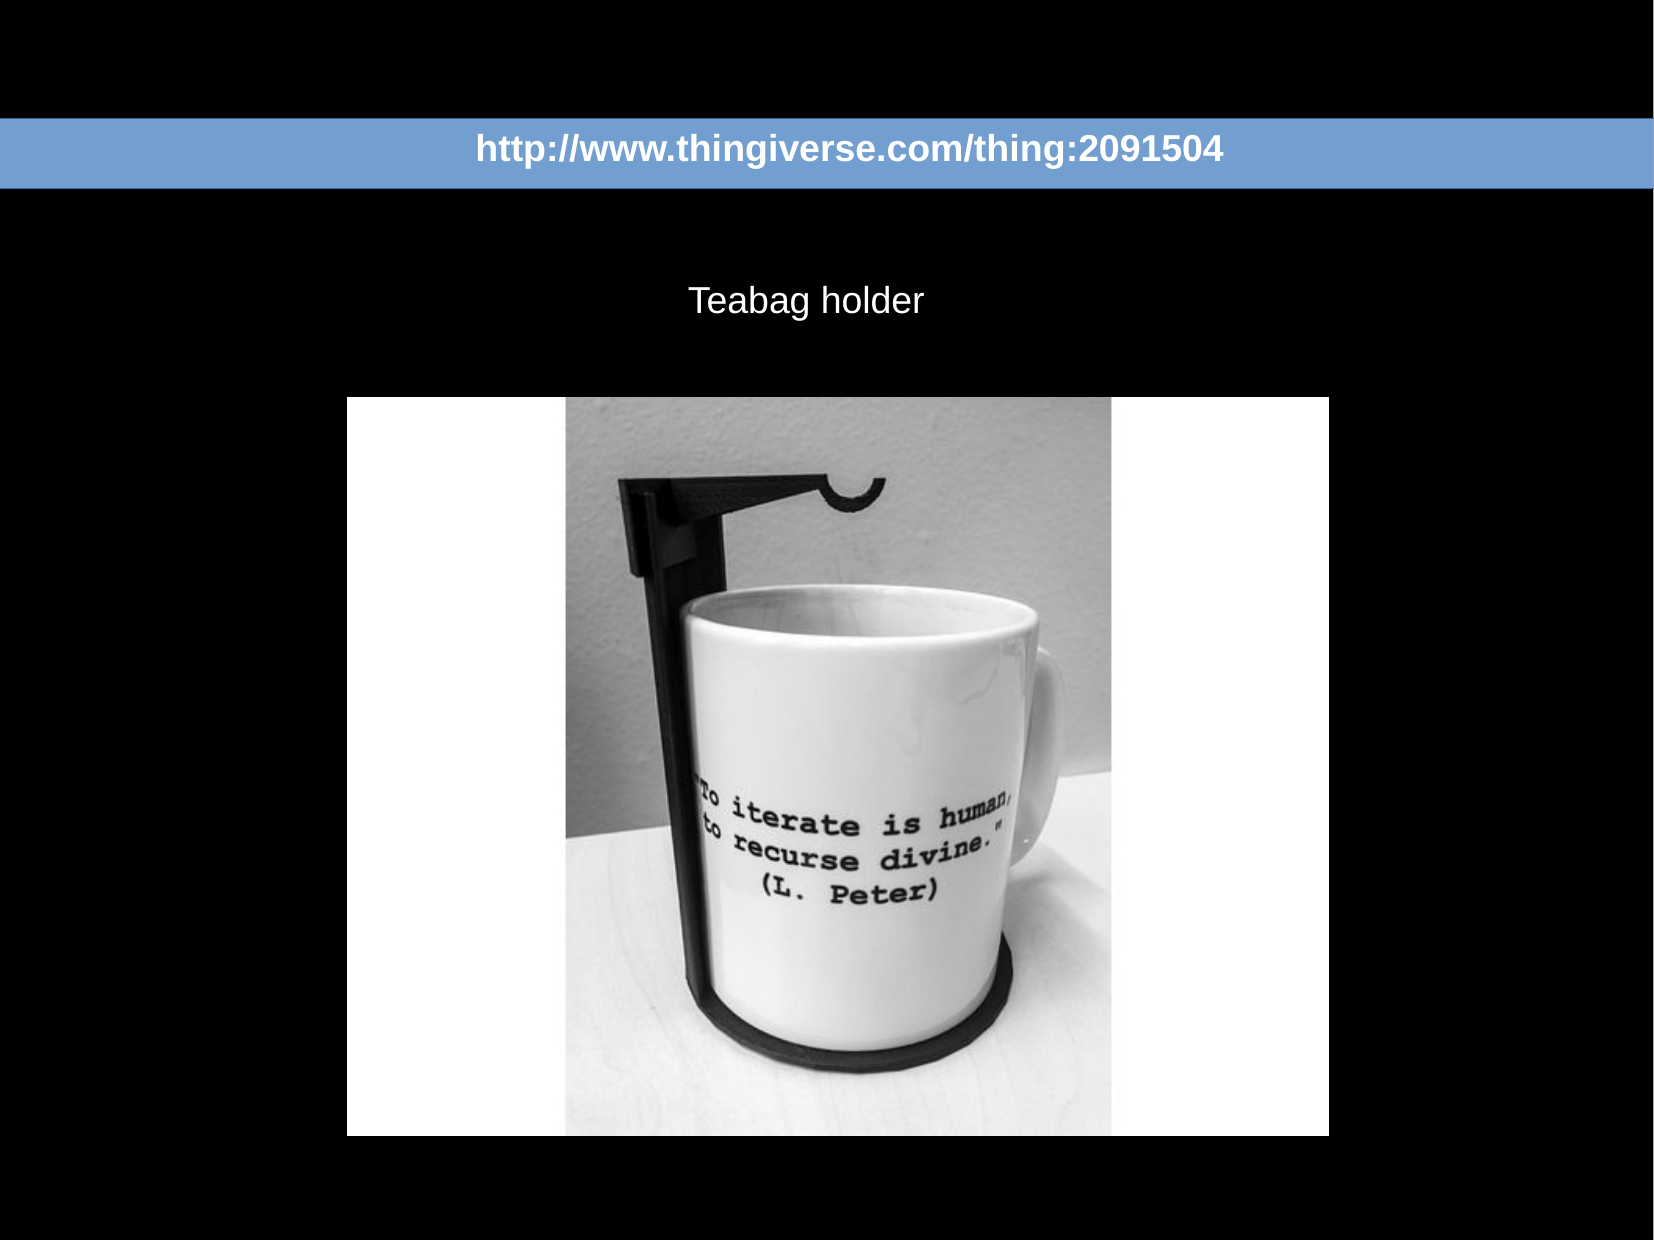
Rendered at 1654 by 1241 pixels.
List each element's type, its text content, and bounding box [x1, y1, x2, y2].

text_box [0, 118, 1654, 189]
text_box http://www.thingiverse.com/thing:2091504 [460, 120, 1630, 178]
text_box Teabag holder [673, 271, 1654, 329]
picture [347, 397, 1329, 1136]
